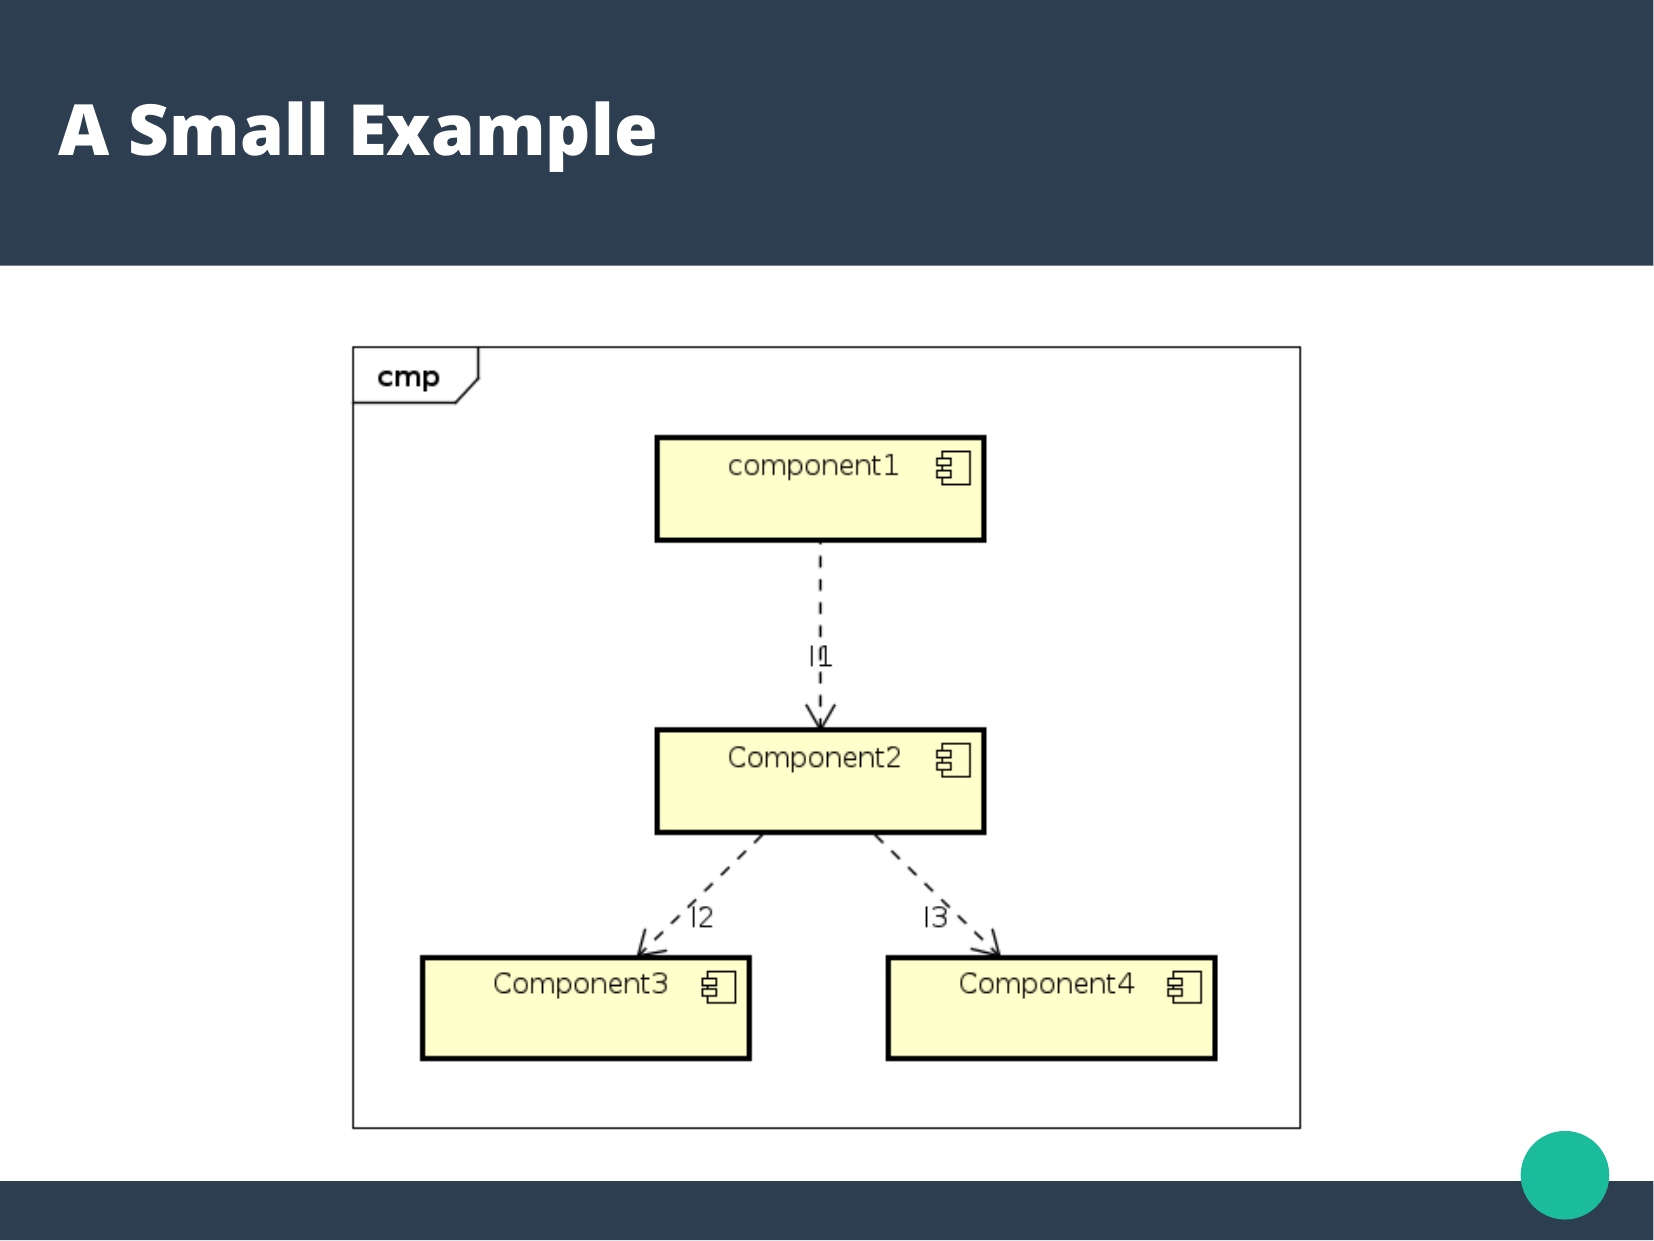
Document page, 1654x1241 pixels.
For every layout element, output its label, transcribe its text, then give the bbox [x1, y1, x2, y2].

title A Small Example [59, 49, 1595, 207]
picture [330, 324, 1324, 1152]
